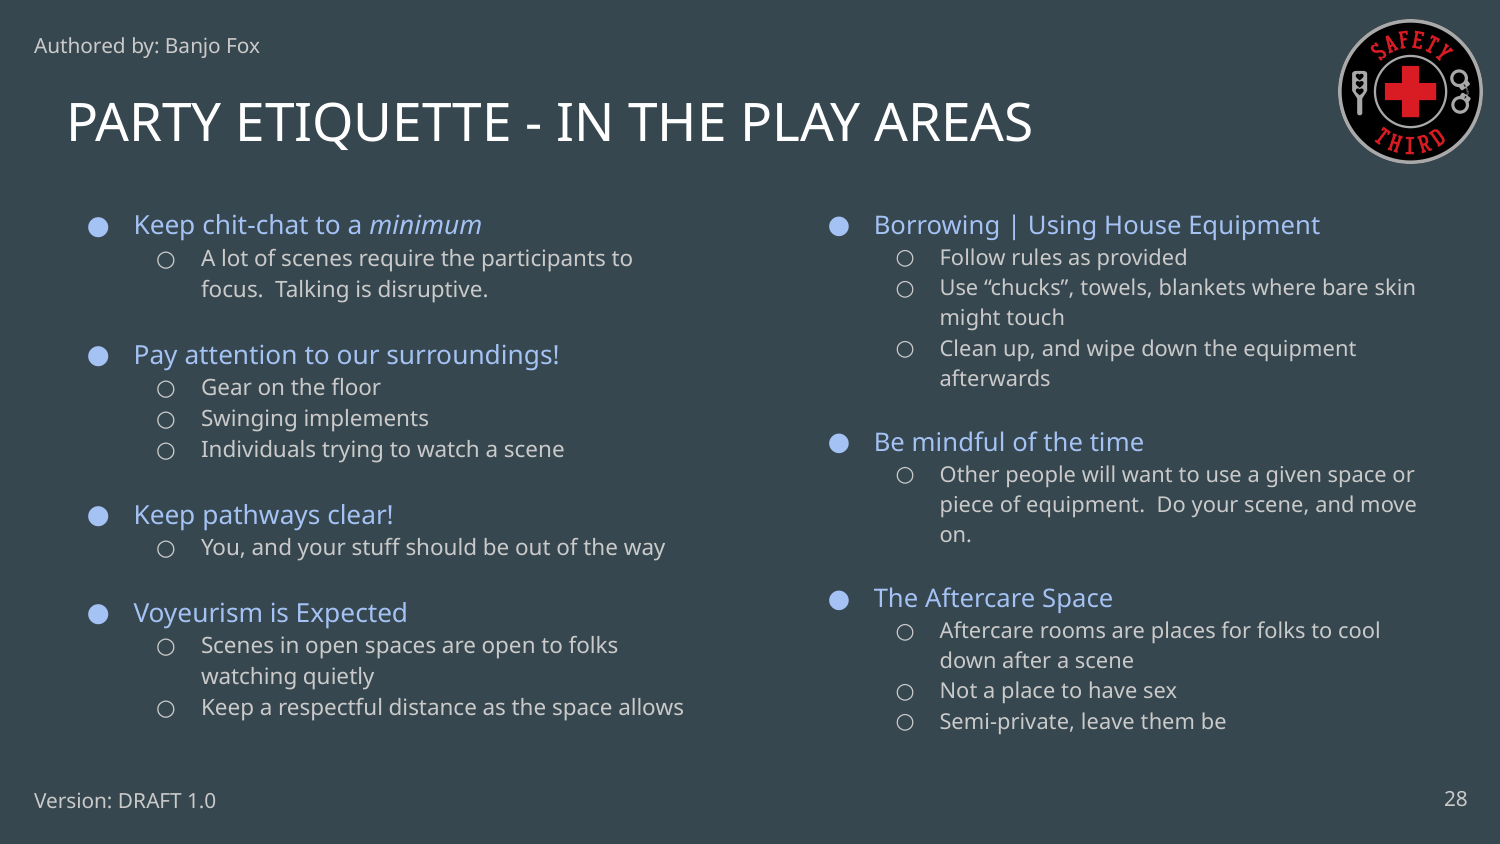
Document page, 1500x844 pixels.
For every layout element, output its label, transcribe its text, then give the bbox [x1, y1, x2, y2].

picture [1338, 19, 1483, 164]
slide_number <number> [1392, 767, 1483, 833]
title PARTY ETIQUETTE - IN THE PLAY AREAS [51, 72, 1319, 167]
list Borrowing | Using House Equipment Follow rules as provided Use “chucks”, towels, blankets where bare skin might touch Clean up, and wipe down the equipment afterwards Be mindful of the time Other people will want to use a given space or piece of equipment. Do your scene, and move on. The Aftercare Space Aftercare rooms are places for folks to cool down after a scene Not a place to have sex Semi-private, leave them be [792, 189, 1449, 750]
list Keep chit-chat to a minimum A lot of scenes require the participants to focus. Talking is disruptive. Pay attention to our surroundings! Gear on the floor Swinging implements Individuals trying to watch a scene Keep pathways clear! You, and your stuff should be out of the way Voyeurism is Expected Scenes in open spaces are open to folks watching quietly Keep a respectful distance as the space allows [51, 189, 708, 750]
